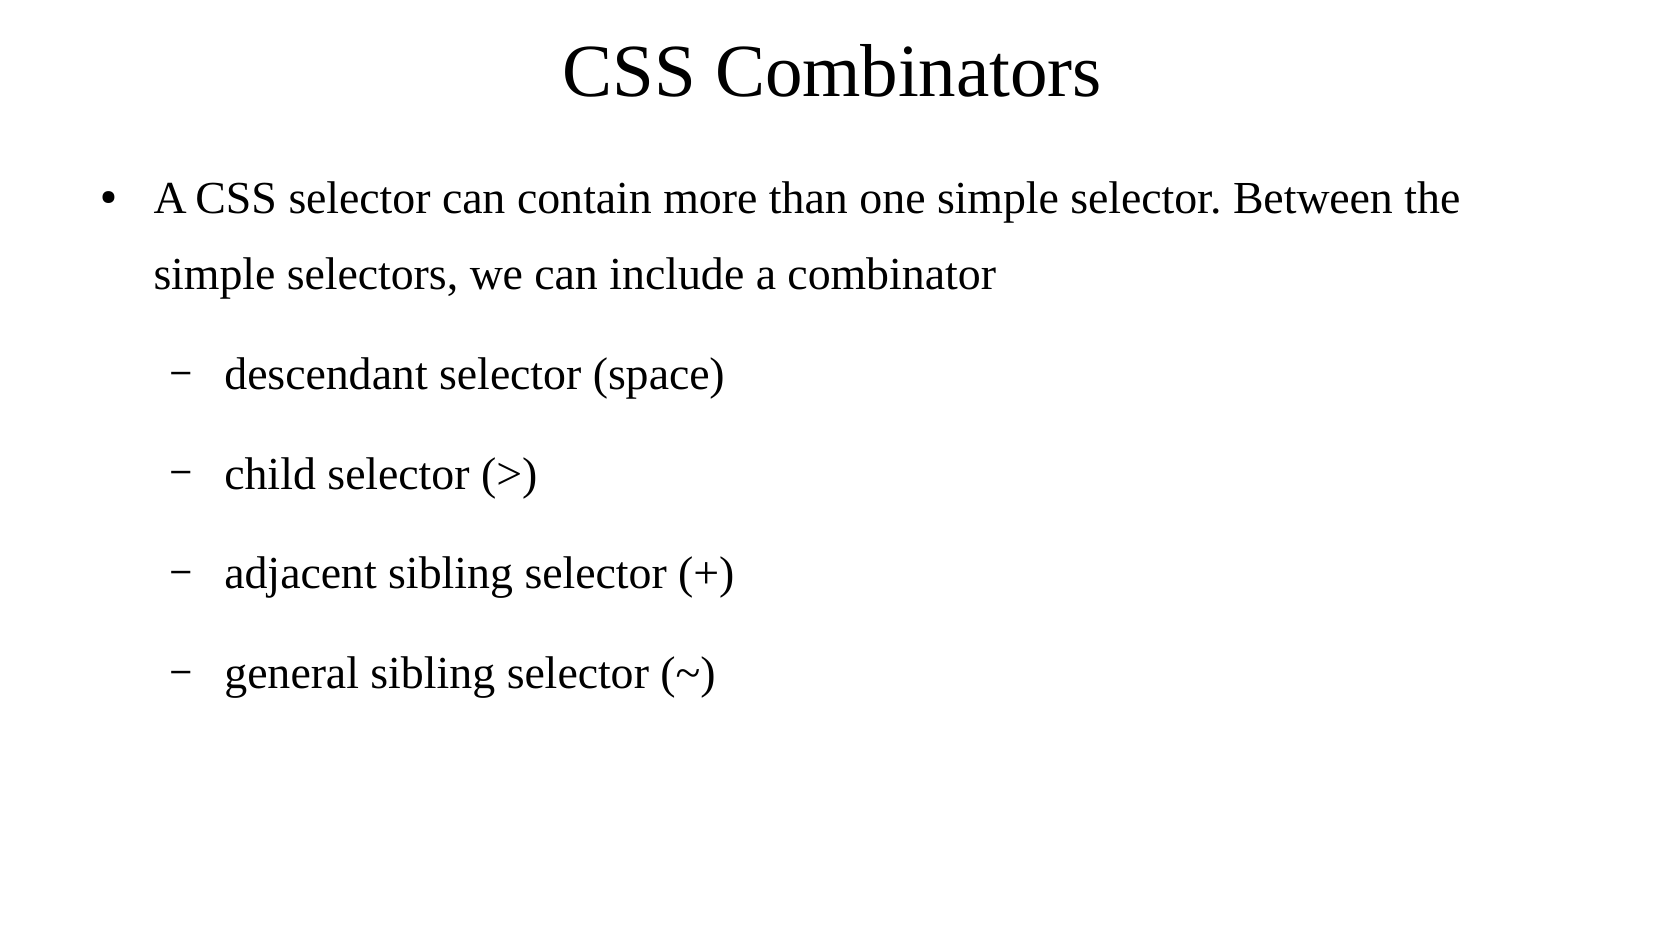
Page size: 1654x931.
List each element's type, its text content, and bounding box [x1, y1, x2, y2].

title CSS Combinators [88, 29, 1577, 196]
list A CSS selector can contain more than one simple selector. Between the simple selectors, we can include a combinator descendant selector (space) child selector (>) adjacent sibling selector (+) general sibling selector (~) [82, 147, 1571, 886]
